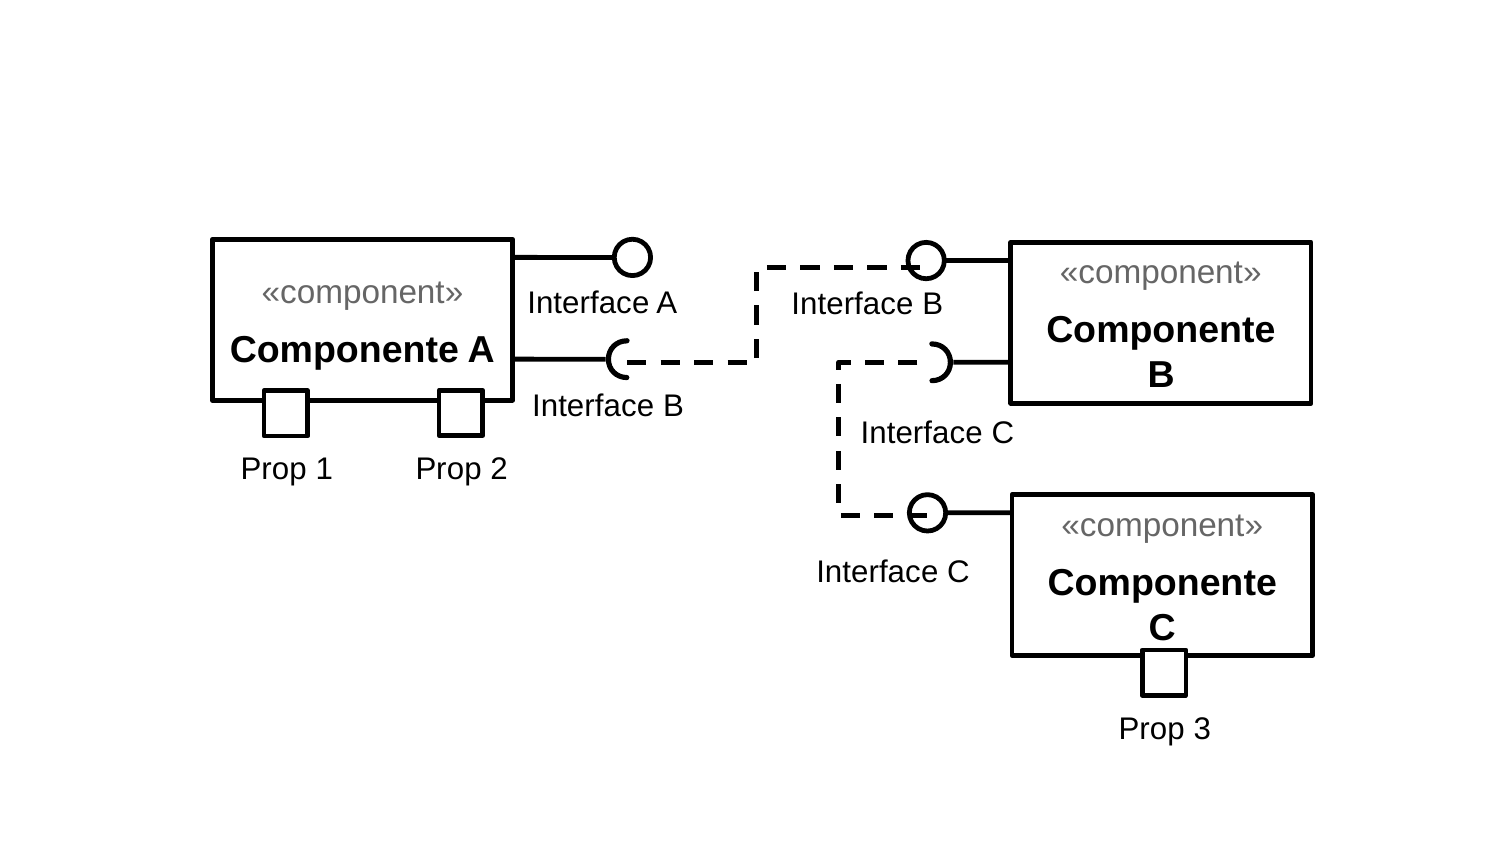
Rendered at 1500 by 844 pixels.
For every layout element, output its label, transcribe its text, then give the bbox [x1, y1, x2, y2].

text_box «component» Componente B [1010, 242, 1312, 404]
text_box [608, 340, 628, 377]
text_box Interface B [517, 377, 750, 433]
text_box [909, 494, 946, 532]
text_box Prop 1 [225, 441, 352, 495]
text_box [931, 343, 951, 381]
text_box Interface C [801, 544, 1016, 596]
text_box Prop 3 [1103, 700, 1230, 754]
text_box «component» Componente C [1012, 494, 1313, 656]
text_box Interface B [776, 276, 1001, 328]
text_box [1142, 649, 1186, 696]
text_box [614, 239, 651, 274]
text_box [907, 242, 945, 276]
text_box [439, 390, 483, 436]
text_box [264, 390, 308, 436]
text_box Interface C [845, 404, 1070, 458]
text_box Interface A [512, 274, 737, 328]
text_box Prop 2 [400, 440, 527, 495]
text_box «component» Componente A [212, 239, 513, 401]
